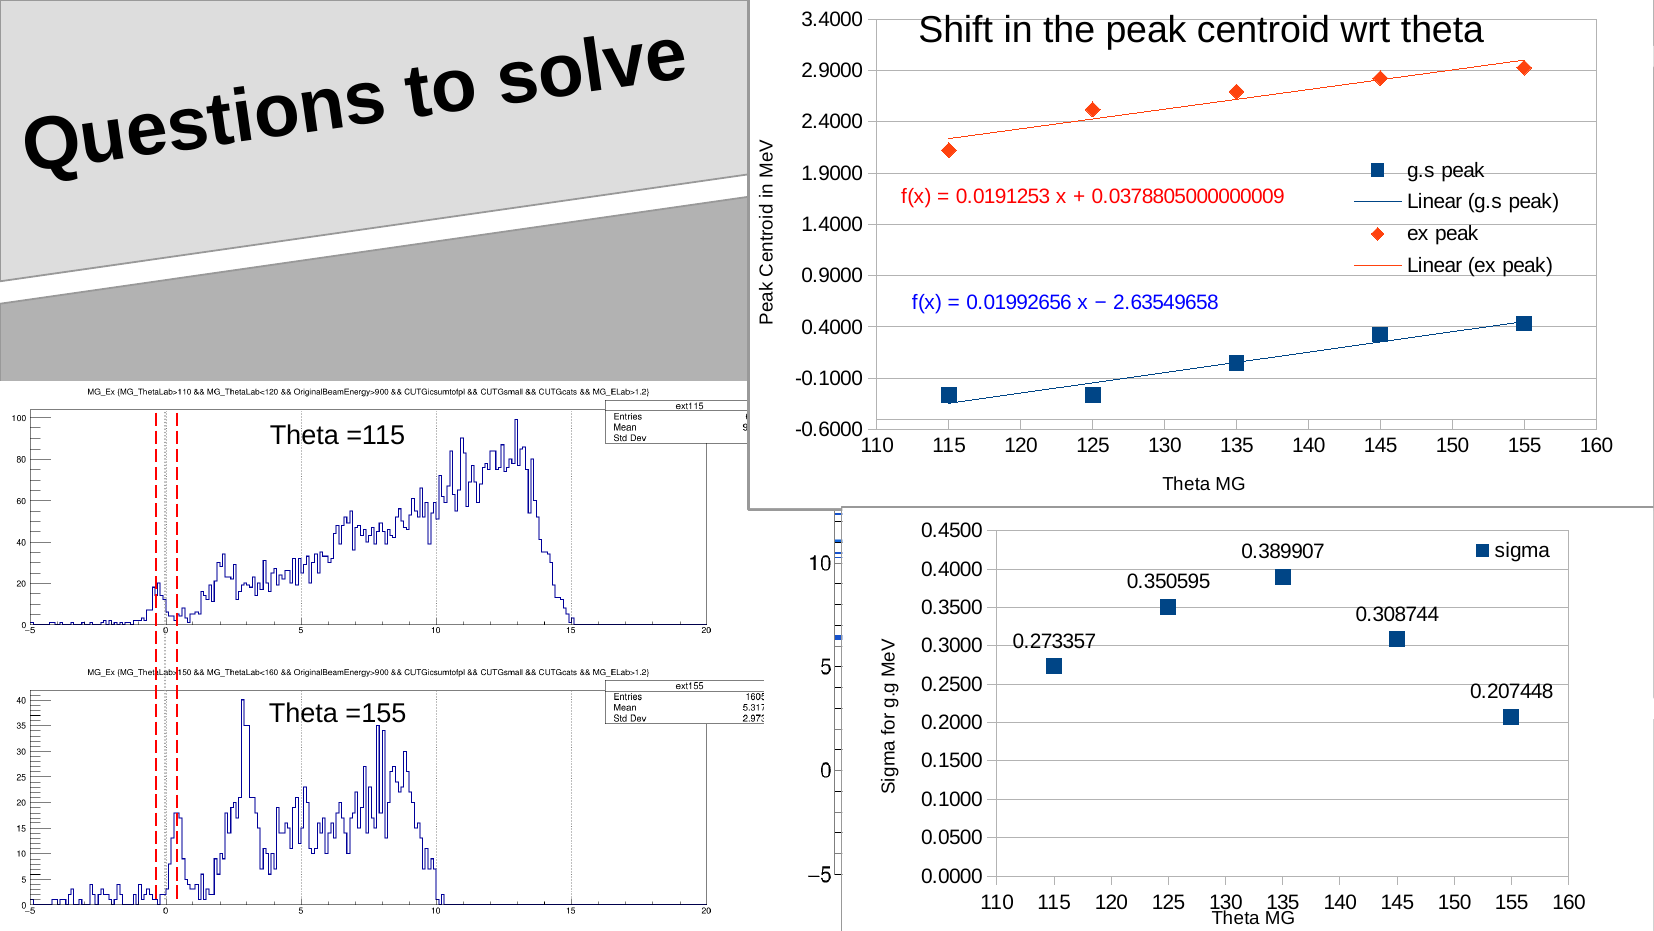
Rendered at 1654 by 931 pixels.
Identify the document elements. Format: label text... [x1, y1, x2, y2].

title Questions to solve [11, 0, 747, 225]
text_box Theta =155 [225, 690, 451, 736]
chart [750, 0, 1654, 509]
chart [842, 508, 1654, 931]
text_box Theta =115 [225, 412, 451, 458]
picture [0, 381, 841, 931]
